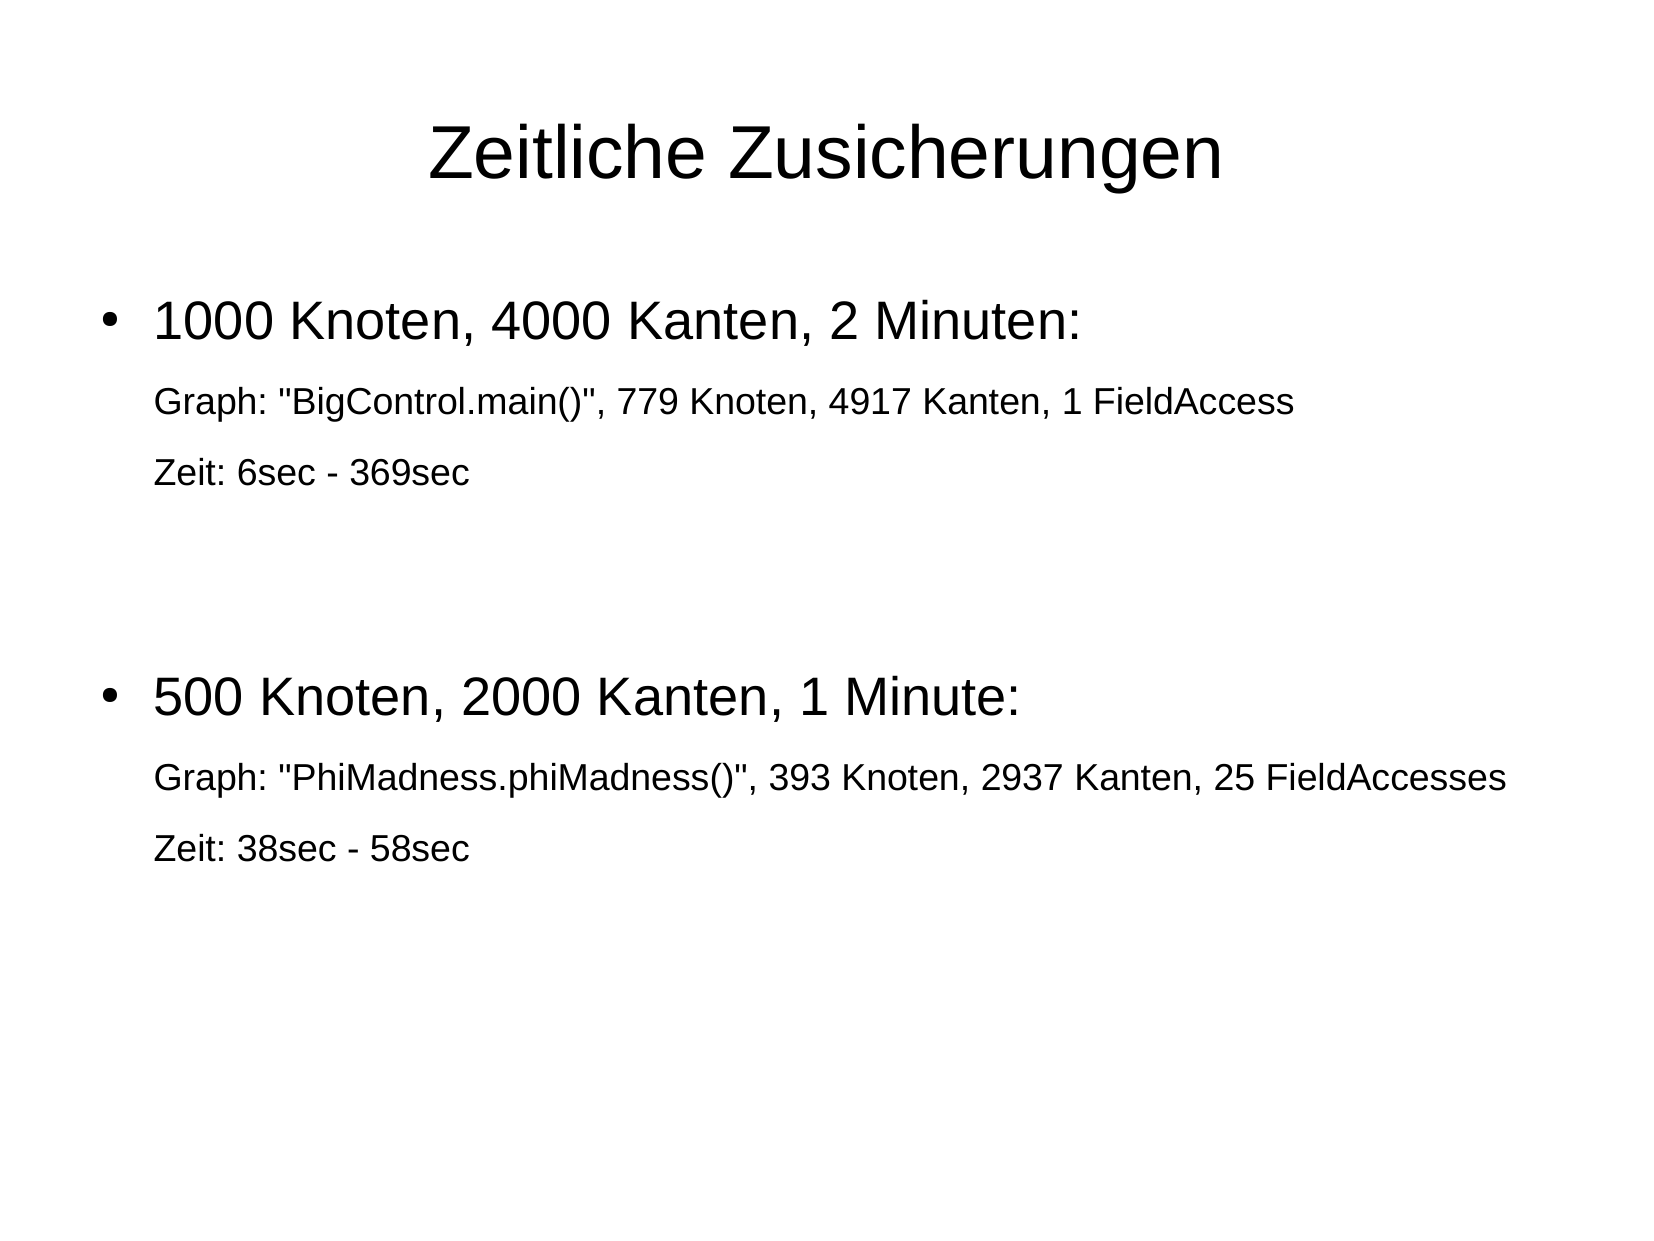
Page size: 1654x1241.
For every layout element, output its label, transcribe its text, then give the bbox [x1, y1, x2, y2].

list 1000 Knoten, 4000 Kanten, 2 Minuten: Graph: "BigControl.main()", 779 Knoten, 4917 Kanten, 1 FieldAccess Zeit: 6sec - 369sec 500 Knoten, 2000 Kanten, 1 Minute: Graph: "PhiMadness.phiMadness()", 393 Knoten, 2937 Kanten, 25 FieldAccesses Zeit: 38sec - 58sec [82, 290, 1571, 1010]
title Zeitliche Zusicherungen [82, 49, 1571, 257]
